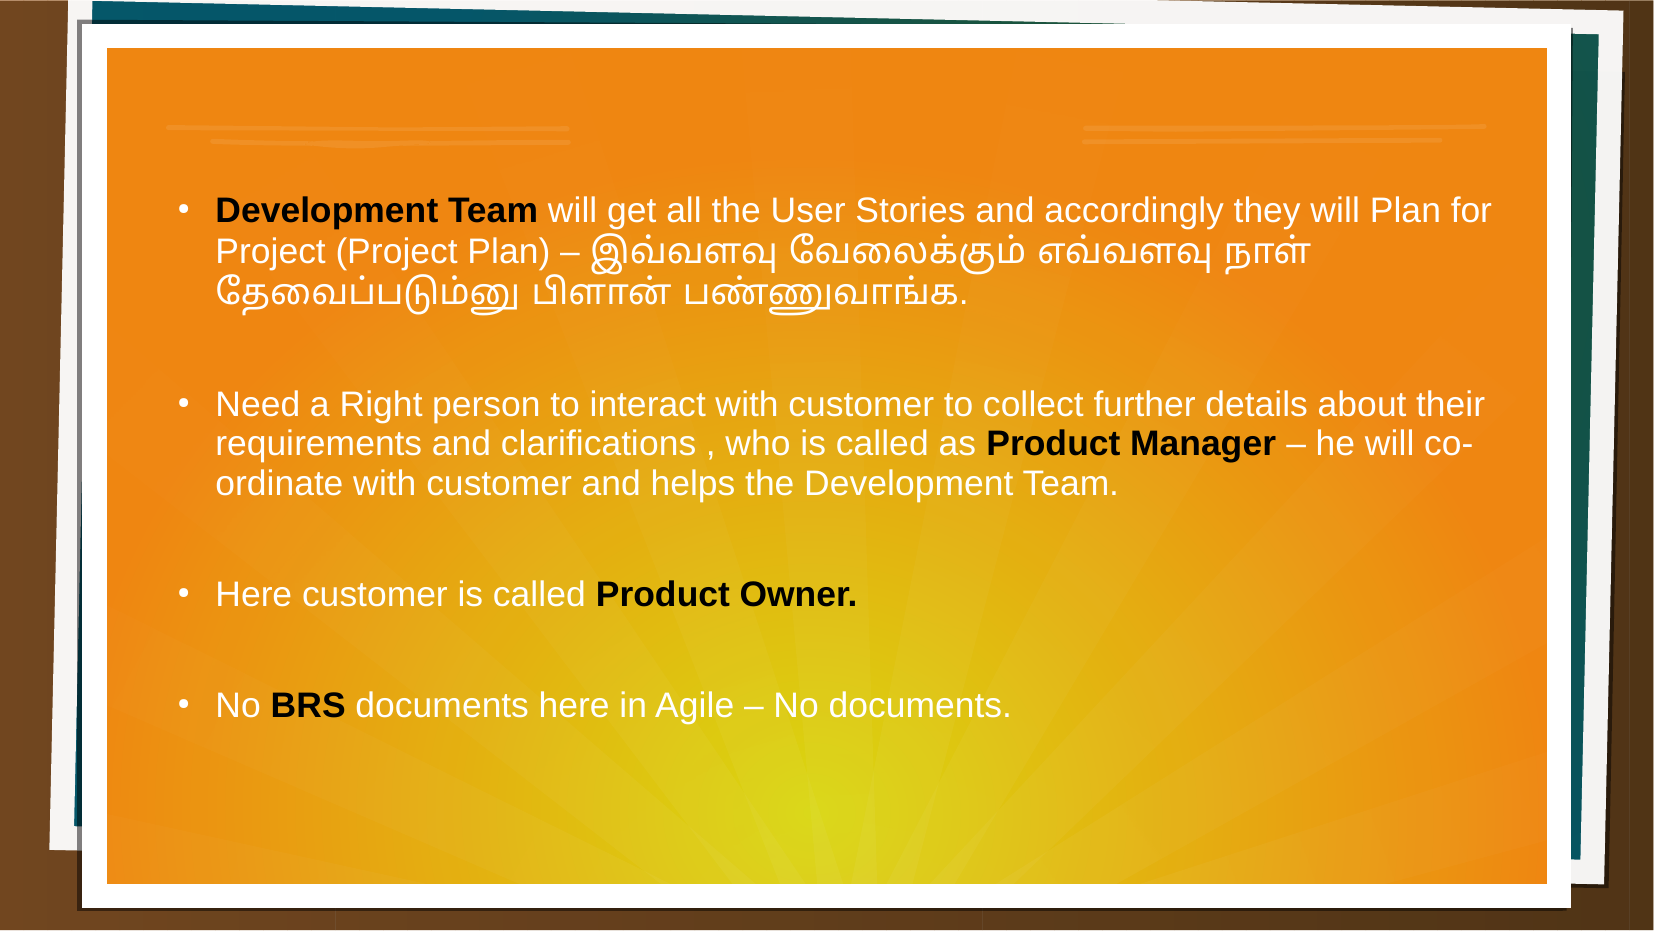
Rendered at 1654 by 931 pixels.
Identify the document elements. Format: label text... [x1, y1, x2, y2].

list Development Team will get all the User Stories and accordingly they will Plan for Project (Project Plan) – இவ்வளவு வேலைக்கும் எவ்வளவு நாள் தேவைப்படும்னு பிளான் பண்ணுவாங்க. Need a Right person to interact with customer to collect further details about their requirements and clarifications , who is called as Product Manager – he will co-ordinate with customer and helps the Development Team. Here customer is called Product Owner. No BRS documents here in Agile – No documents. [165, 135, 1494, 726]
